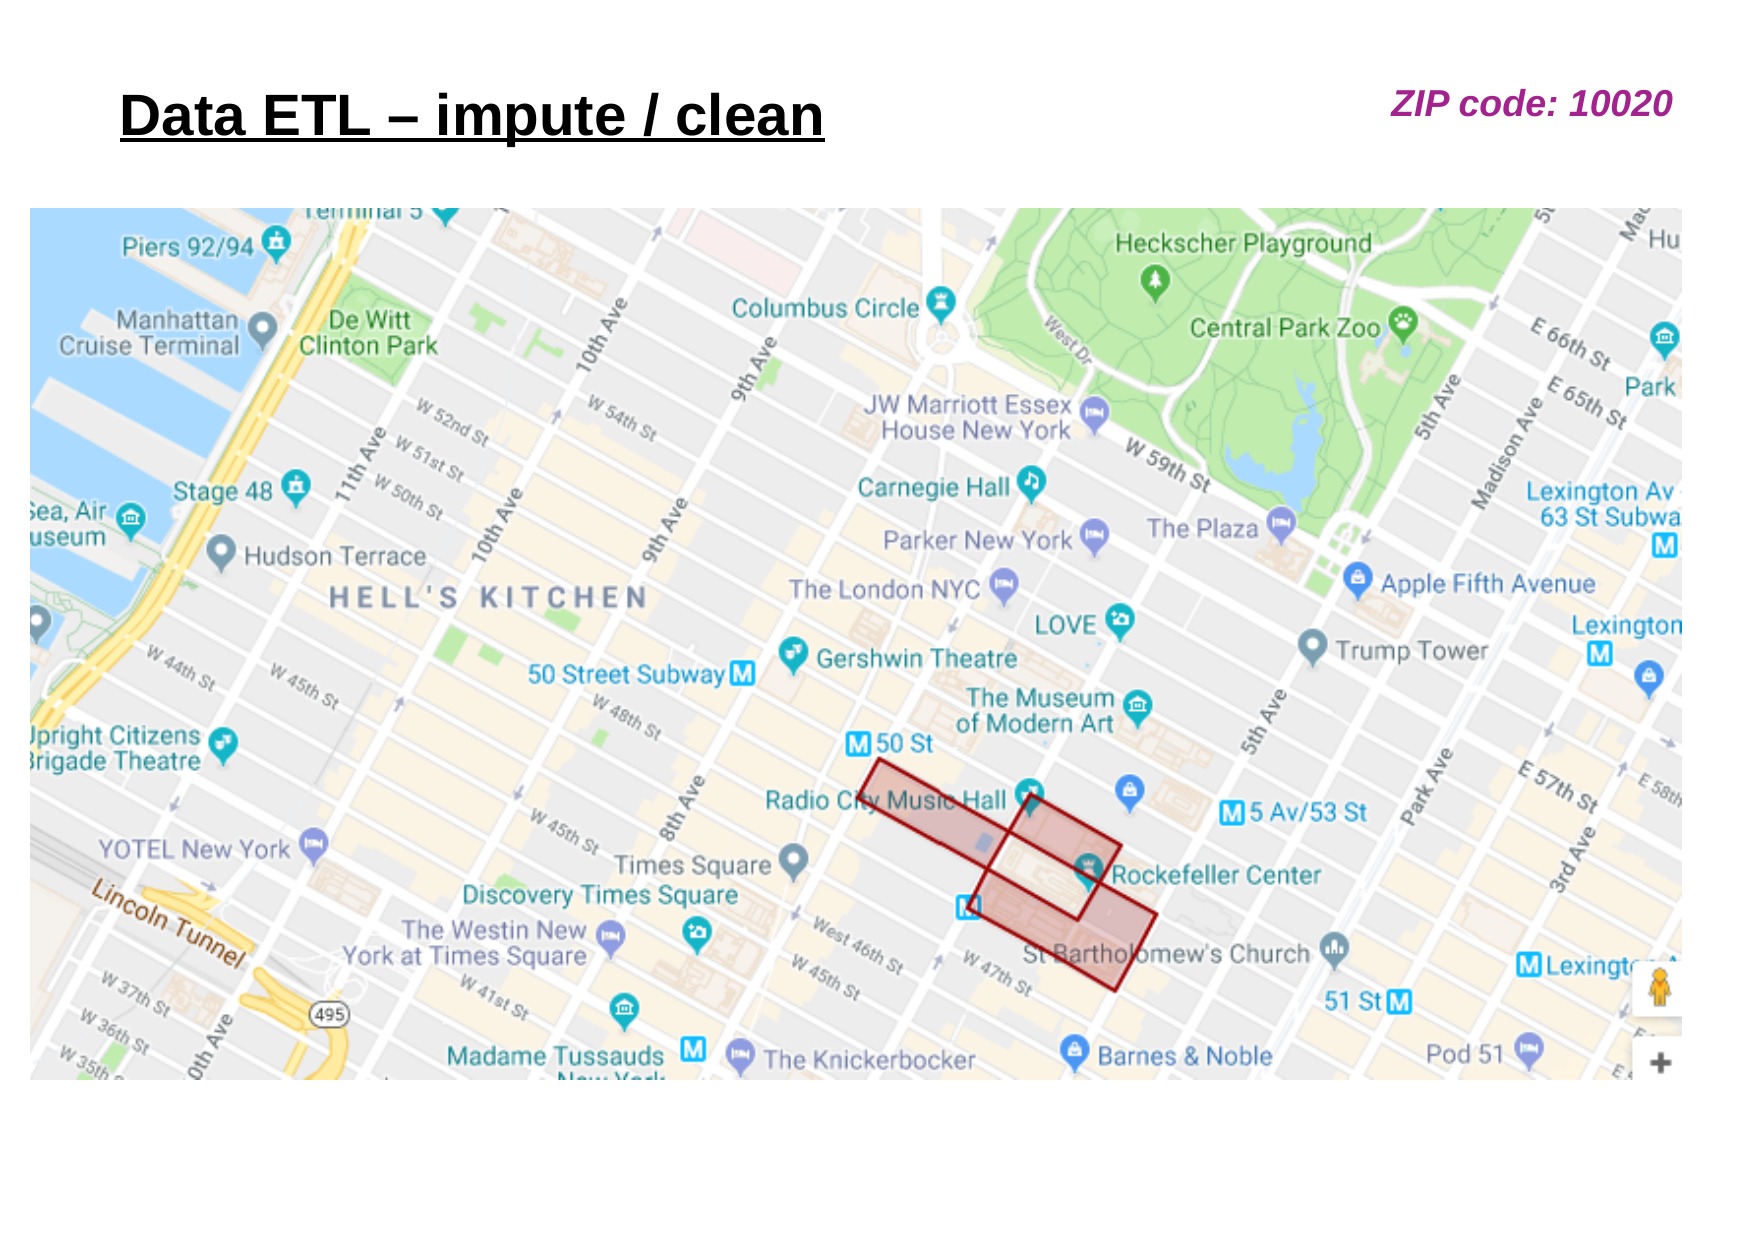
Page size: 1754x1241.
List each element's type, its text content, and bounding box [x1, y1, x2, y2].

picture [30, 208, 1682, 1081]
text_box Data ETL – impute / clean [105, 75, 841, 149]
text_box ZIP code: 10020 [1376, 75, 1690, 128]
